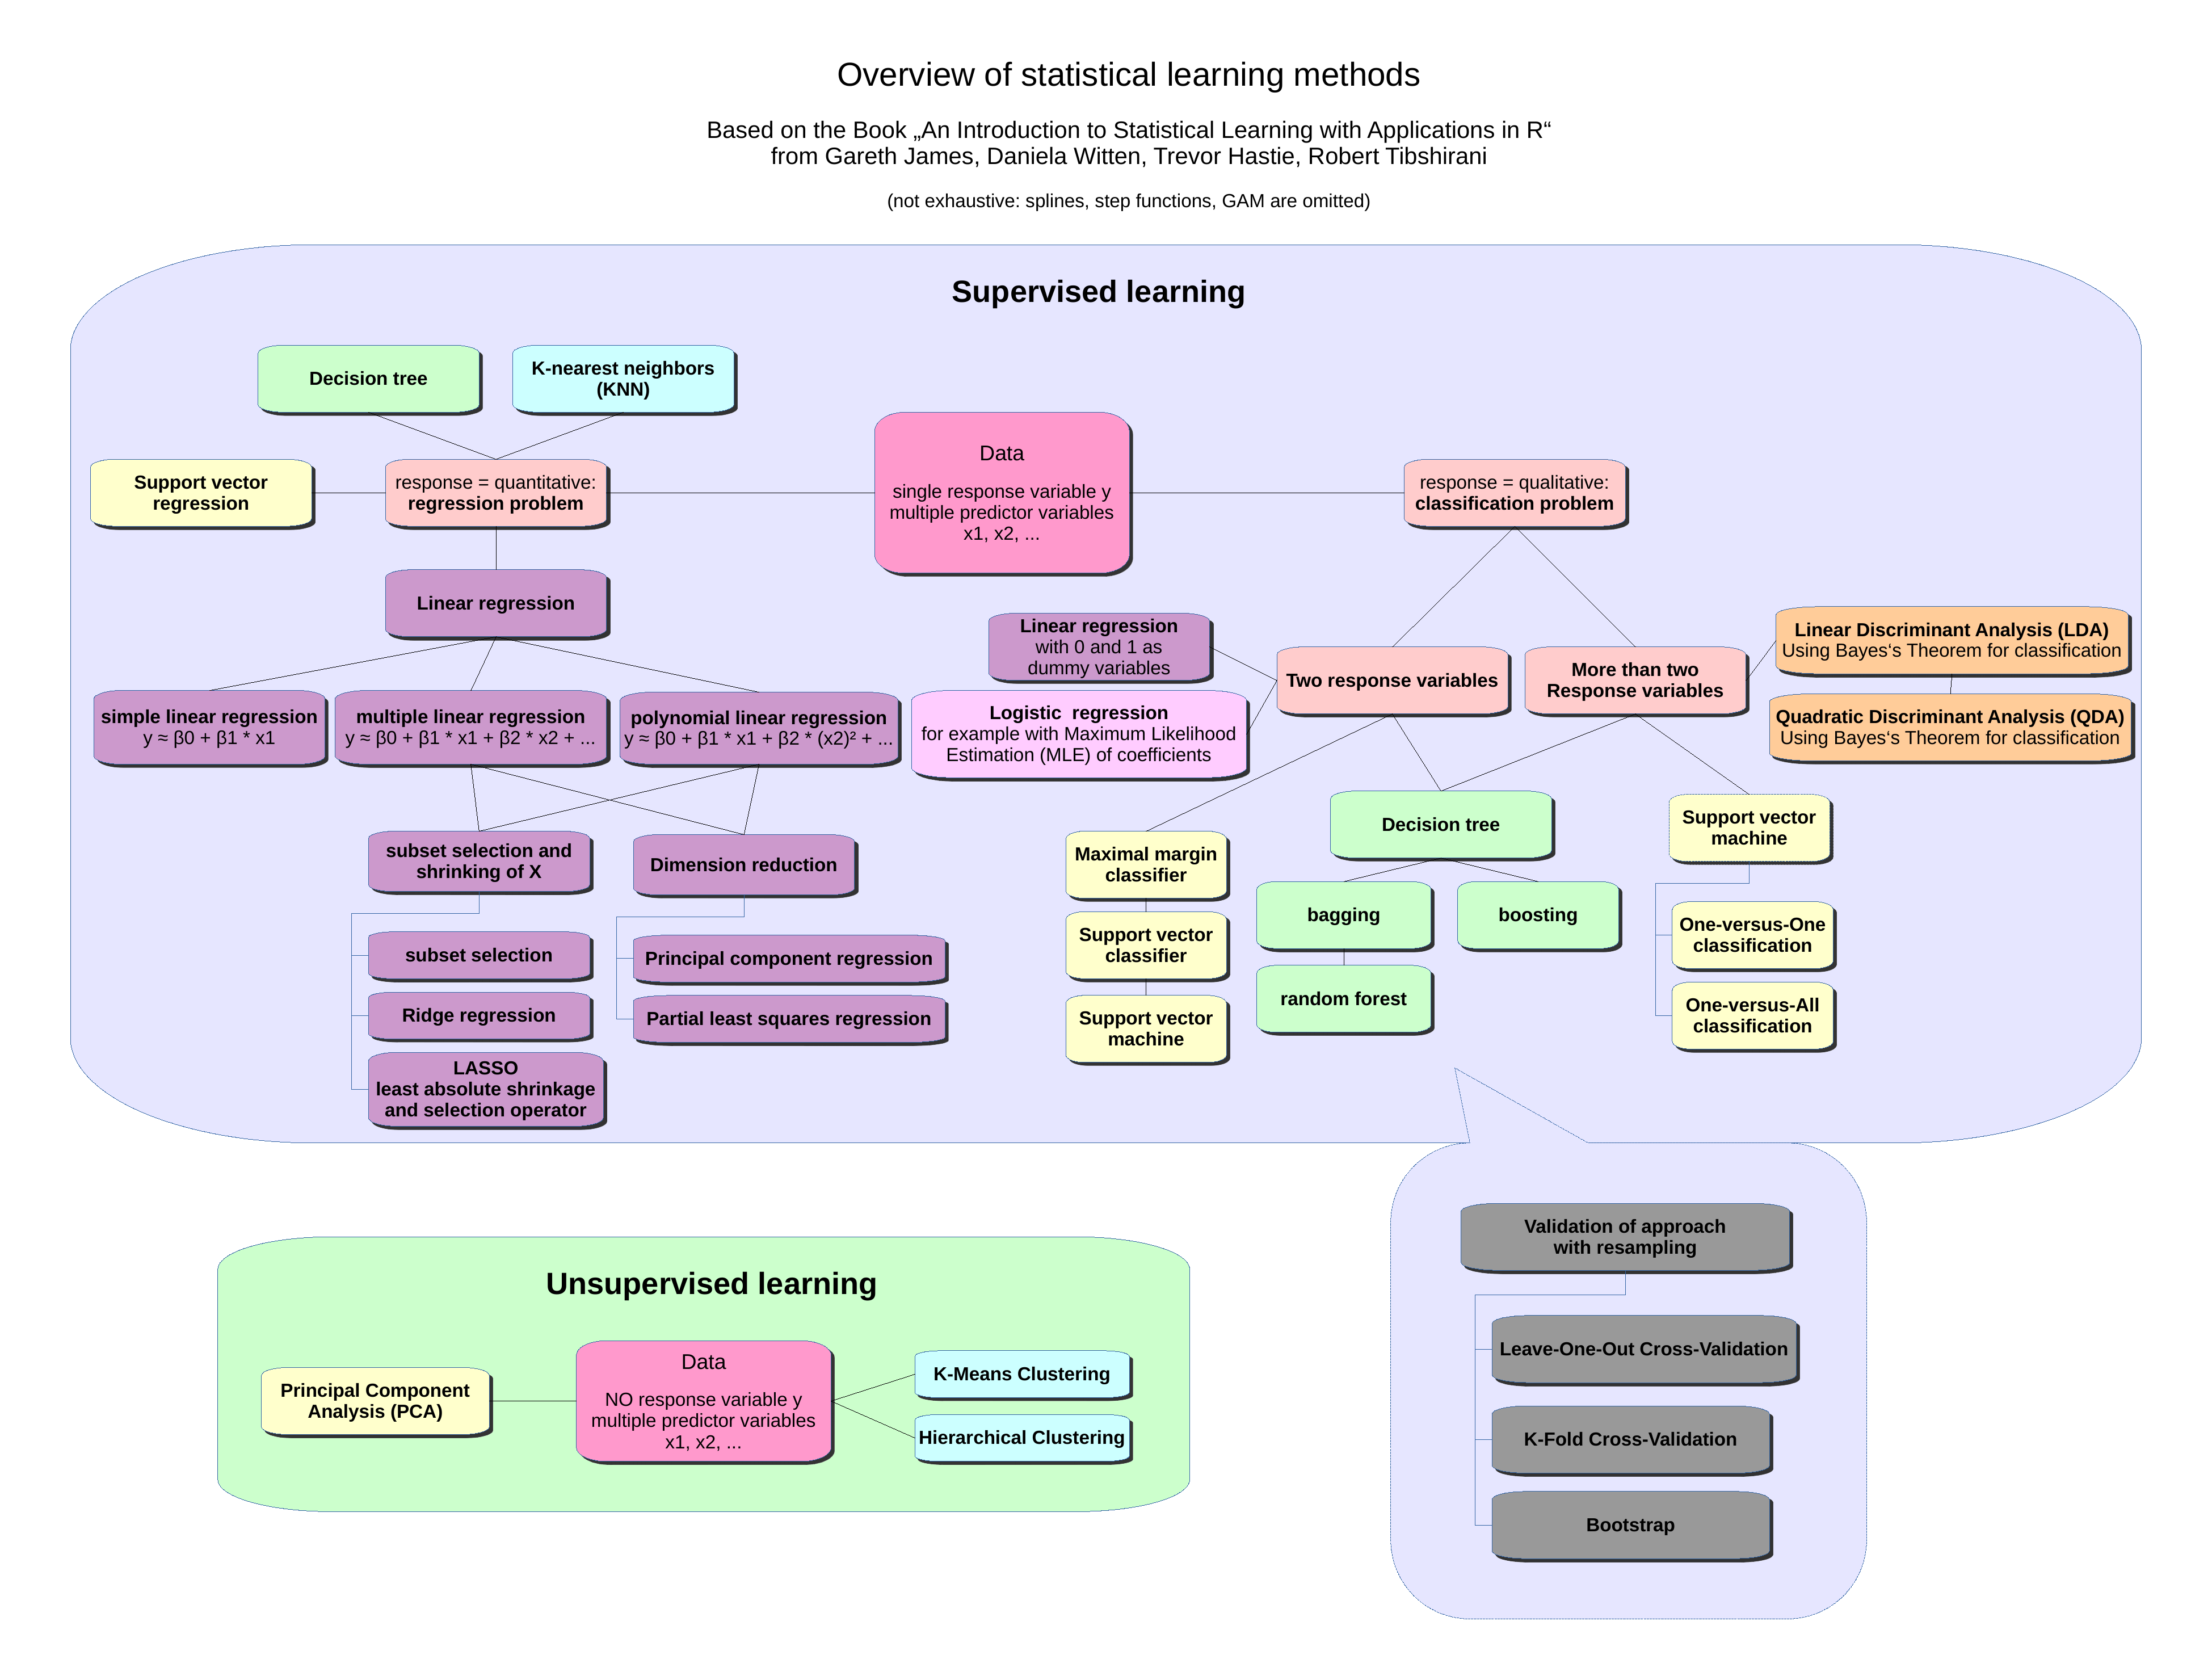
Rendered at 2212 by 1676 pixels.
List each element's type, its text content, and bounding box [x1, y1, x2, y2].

text_box [70, 245, 2142, 1619]
text_box Data NO response variable y multiple predictor variables x1, x2, ... [576, 1341, 831, 1461]
text_box multiple linear regression y ≈ β0 + β1 * x1 + β2 * x2 + ... [335, 690, 607, 765]
text_box response = quantitative: regression problem [385, 459, 607, 527]
text_box response = qualitative: classification problem [1404, 459, 1626, 527]
text_box Principal component regression [633, 935, 945, 982]
text_box One-versus-One classification [1672, 901, 1833, 969]
title Supervised learning [938, 248, 1260, 335]
text_box More than two Response variables [1525, 646, 1746, 714]
text_box Hierarchical Clustering [915, 1414, 1130, 1461]
text_box simple linear regression y ≈ β0 + β1 * x1 [94, 690, 325, 765]
text_box Validation of approach with resampling [1461, 1203, 1790, 1271]
title Overview of statistical learning methods Based on the Book „An Introduction to Statistical Learning with Applications in R“ from Gareth James, Daniela Witten, Trevor Hastie, Robert Tibshirani (not exhaustive: splines, step functions, GAM are omitted) [680, 56, 1579, 212]
text_box K-Fold Cross-Validation [1492, 1406, 1770, 1473]
text_box Bootstrap [1492, 1491, 1770, 1559]
text_box Two response variables [1277, 646, 1508, 714]
text_box Partial least squares regression [633, 995, 945, 1043]
text_box Decision tree [258, 345, 480, 413]
text_box Dimension reduction [633, 834, 855, 895]
text_box Linear regression [385, 569, 607, 637]
text_box subset selection and shrinking of X [368, 831, 590, 892]
text_box random forest [1256, 965, 1431, 1032]
text_box Maximal margin classifier [1066, 831, 1227, 898]
text_box Decision tree [1330, 791, 1552, 858]
text_box Data single response variable y multiple predictor variables x1, x2, ... [874, 412, 1130, 573]
text_box Support vector machine [1669, 794, 1830, 862]
text_box boosting [1457, 881, 1619, 949]
text_box Linear regression with 0 and 1 as dummy variables [989, 613, 1210, 681]
text_box Quadratic Discriminant Analysis (QDA) Using Bayes‘s Theorem for classification [1769, 694, 2131, 761]
title Unsupervised learning [536, 1240, 888, 1328]
text_box K-Means Clustering [915, 1350, 1130, 1398]
text_box Ridge regression [368, 992, 590, 1039]
text_box Linear Discriminant Analysis (LDA) Using Bayes‘s Theorem for classification [1776, 606, 2129, 674]
text_box One-versus-All classification [1672, 982, 1833, 1049]
text_box LASSO least absolute shrinkage and selection operator [368, 1052, 604, 1127]
text_box Support vector regression [90, 459, 312, 527]
text_box Support vector machine [1066, 995, 1227, 1062]
text_box [217, 1237, 1190, 1512]
text_box Logistic regression for example with Maximum Likelihood Estimation (MLE) of coefficients [911, 690, 1247, 778]
text_box subset selection [368, 931, 590, 979]
text_box Support vector classifier [1066, 911, 1227, 979]
text_box Principal Component Analysis (PCA) [261, 1367, 490, 1435]
text_box K-nearest neighbors (KNN) [512, 345, 734, 413]
text_box bagging [1256, 881, 1431, 949]
text_box polynomial linear regression y ≈ β0 + β1 * x1 + β2 * (x2)² + ... [620, 692, 898, 765]
text_box Leave-One-Out Cross-Validation [1492, 1315, 1797, 1383]
